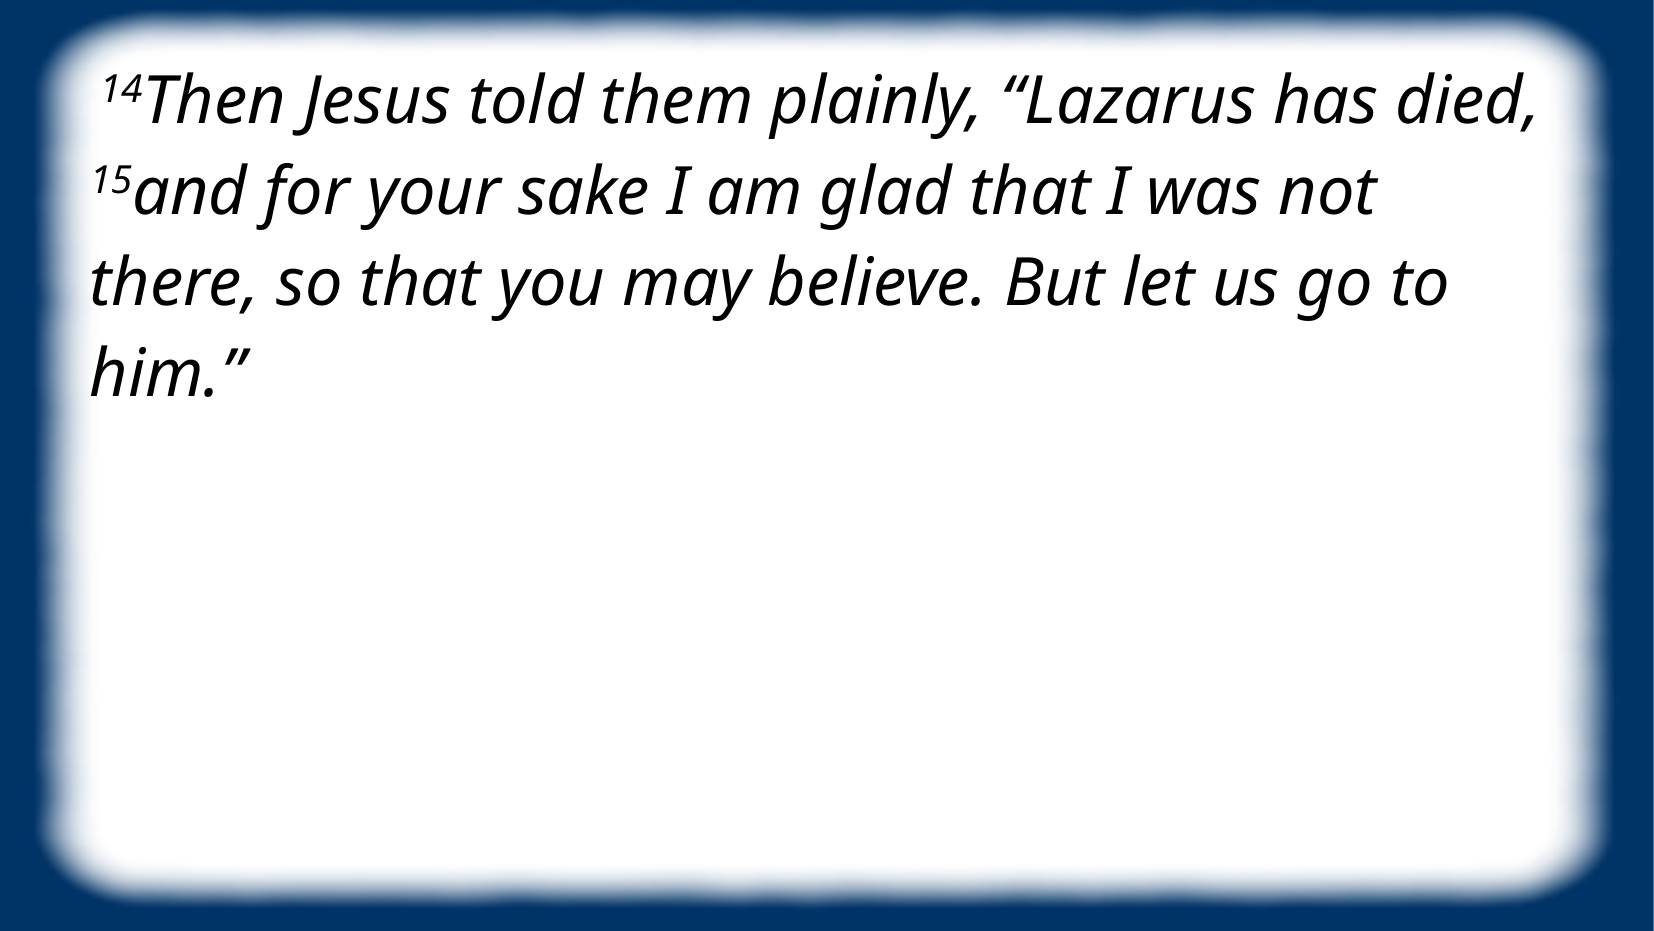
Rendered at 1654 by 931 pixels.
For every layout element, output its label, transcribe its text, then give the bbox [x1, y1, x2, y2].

picture [0, 0, 1654, 931]
text_box 14Then Jesus told them plainly, “Lazarus has died, 15and for your sake I am glad that I was not there, so that you may believe. But let us go to him.” [75, 45, 1561, 421]
